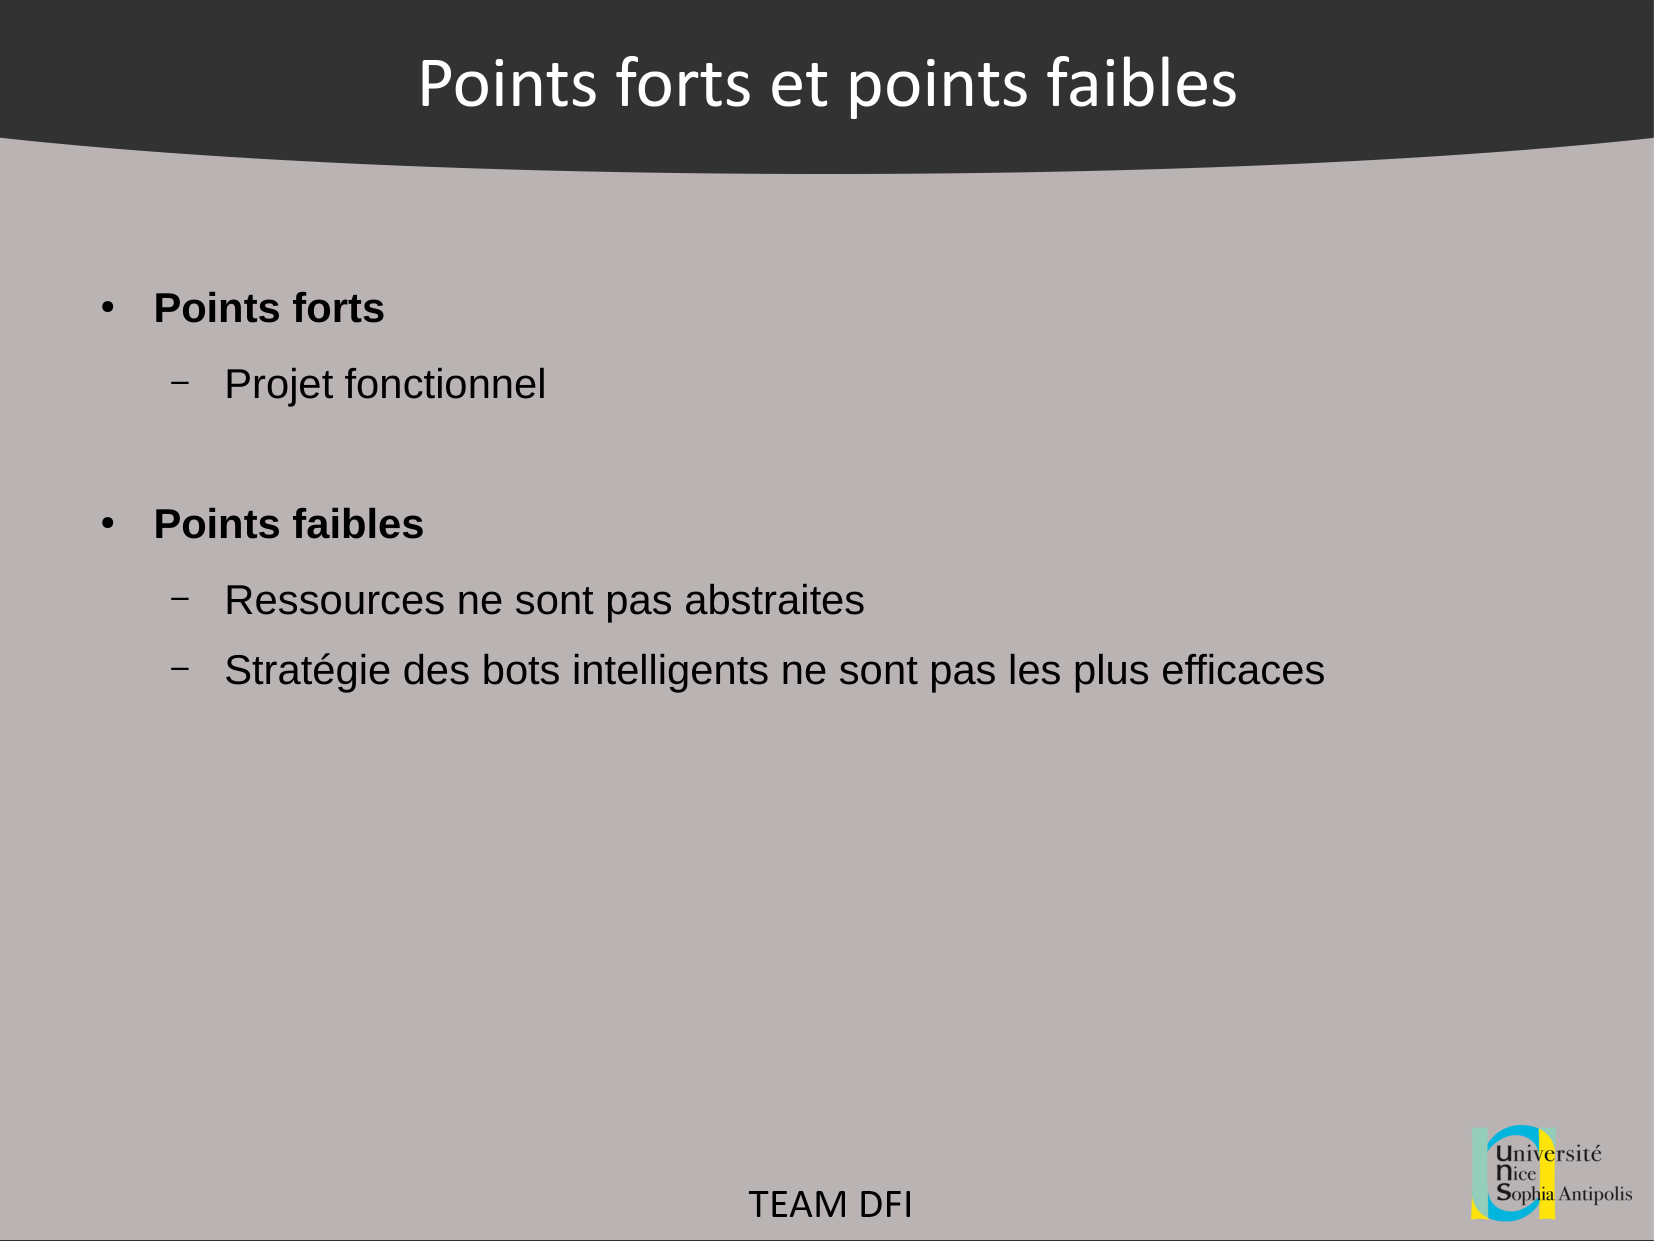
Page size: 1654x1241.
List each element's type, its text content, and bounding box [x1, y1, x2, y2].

picture [0, 0, 1654, 1241]
list Points forts Projet fonctionnel Points faibles Ressources ne sont pas abstraites Stratégie des bots intelligents ne sont pas les plus efficaces [82, 284, 1571, 1004]
